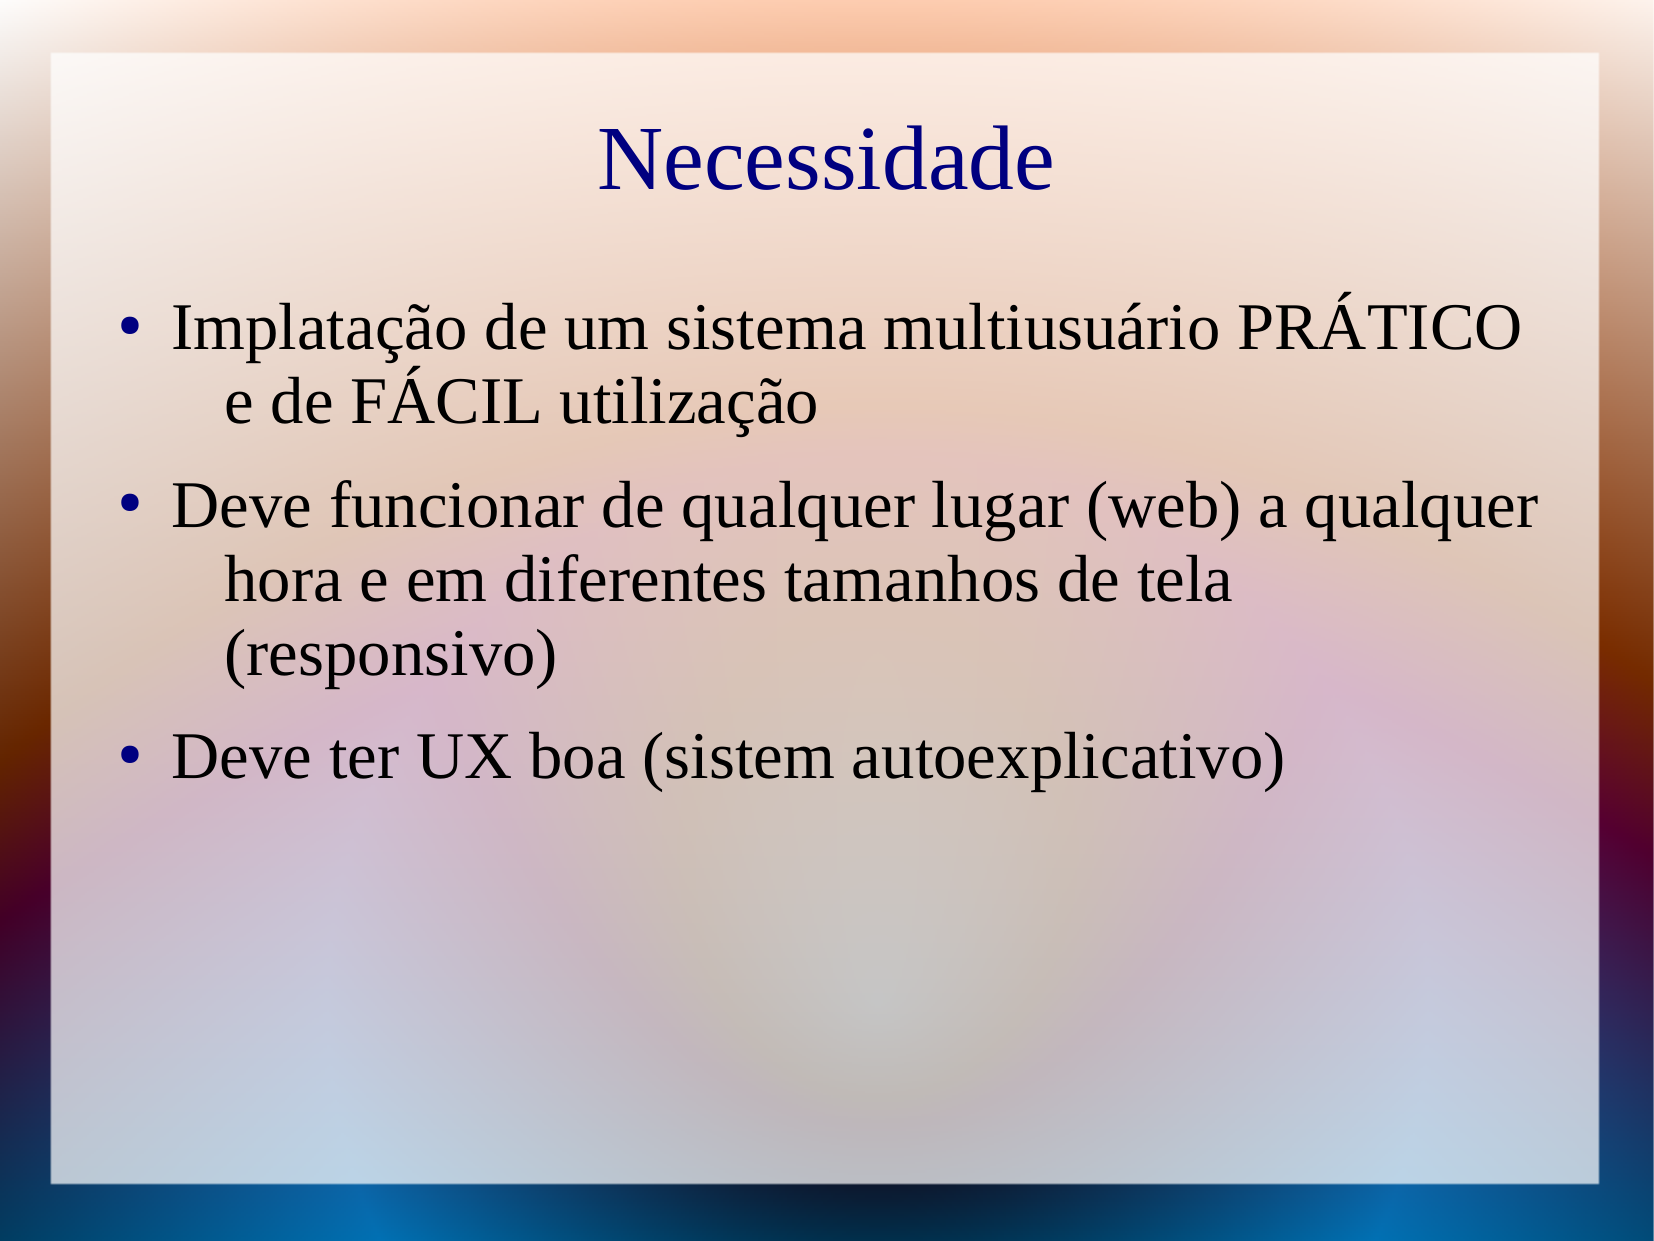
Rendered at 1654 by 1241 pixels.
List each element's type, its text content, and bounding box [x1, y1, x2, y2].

list Implatação de um sistema multiusuário PRÁTICO e de FÁCIL utilização Deve funcionar de qualquer lugar (web) a qualquer hora e em diferentes tamanhos de tela (responsivo) Deve ter UX boa (sistem autoexplicativo) [82, 290, 1571, 1010]
title Necessidade [82, 55, 1571, 263]
picture [0, 0, 1654, 1241]
